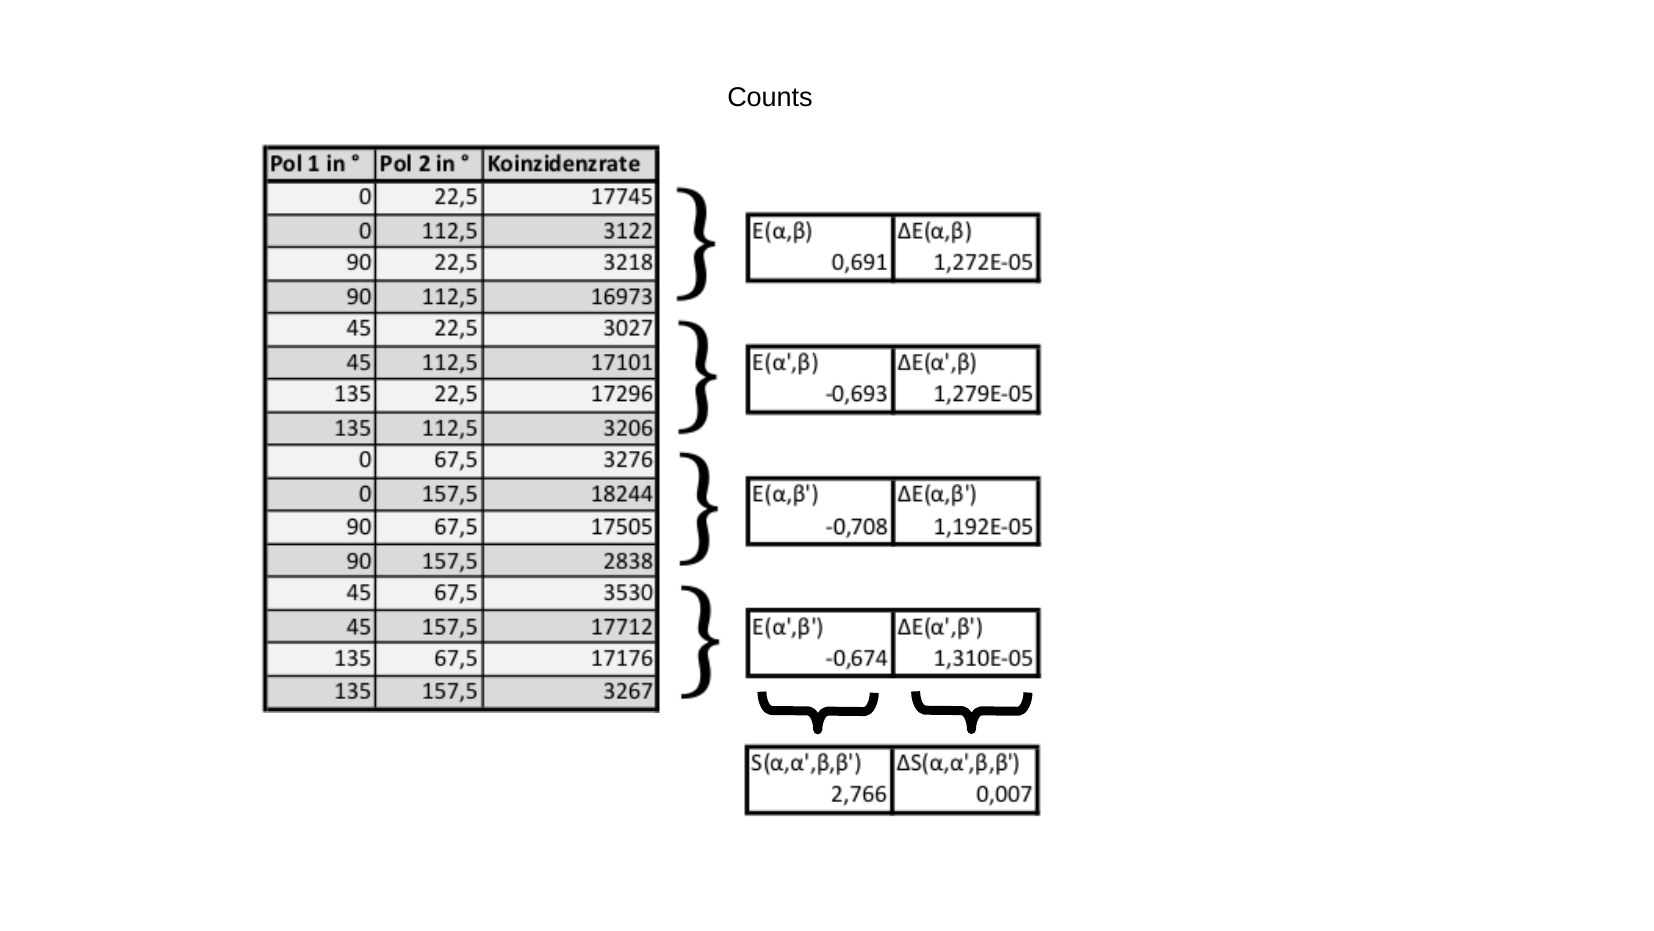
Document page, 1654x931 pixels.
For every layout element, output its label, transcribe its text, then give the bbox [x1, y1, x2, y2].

text_box Counts [712, 75, 828, 121]
picture [256, 137, 1051, 713]
picture [737, 736, 1047, 824]
